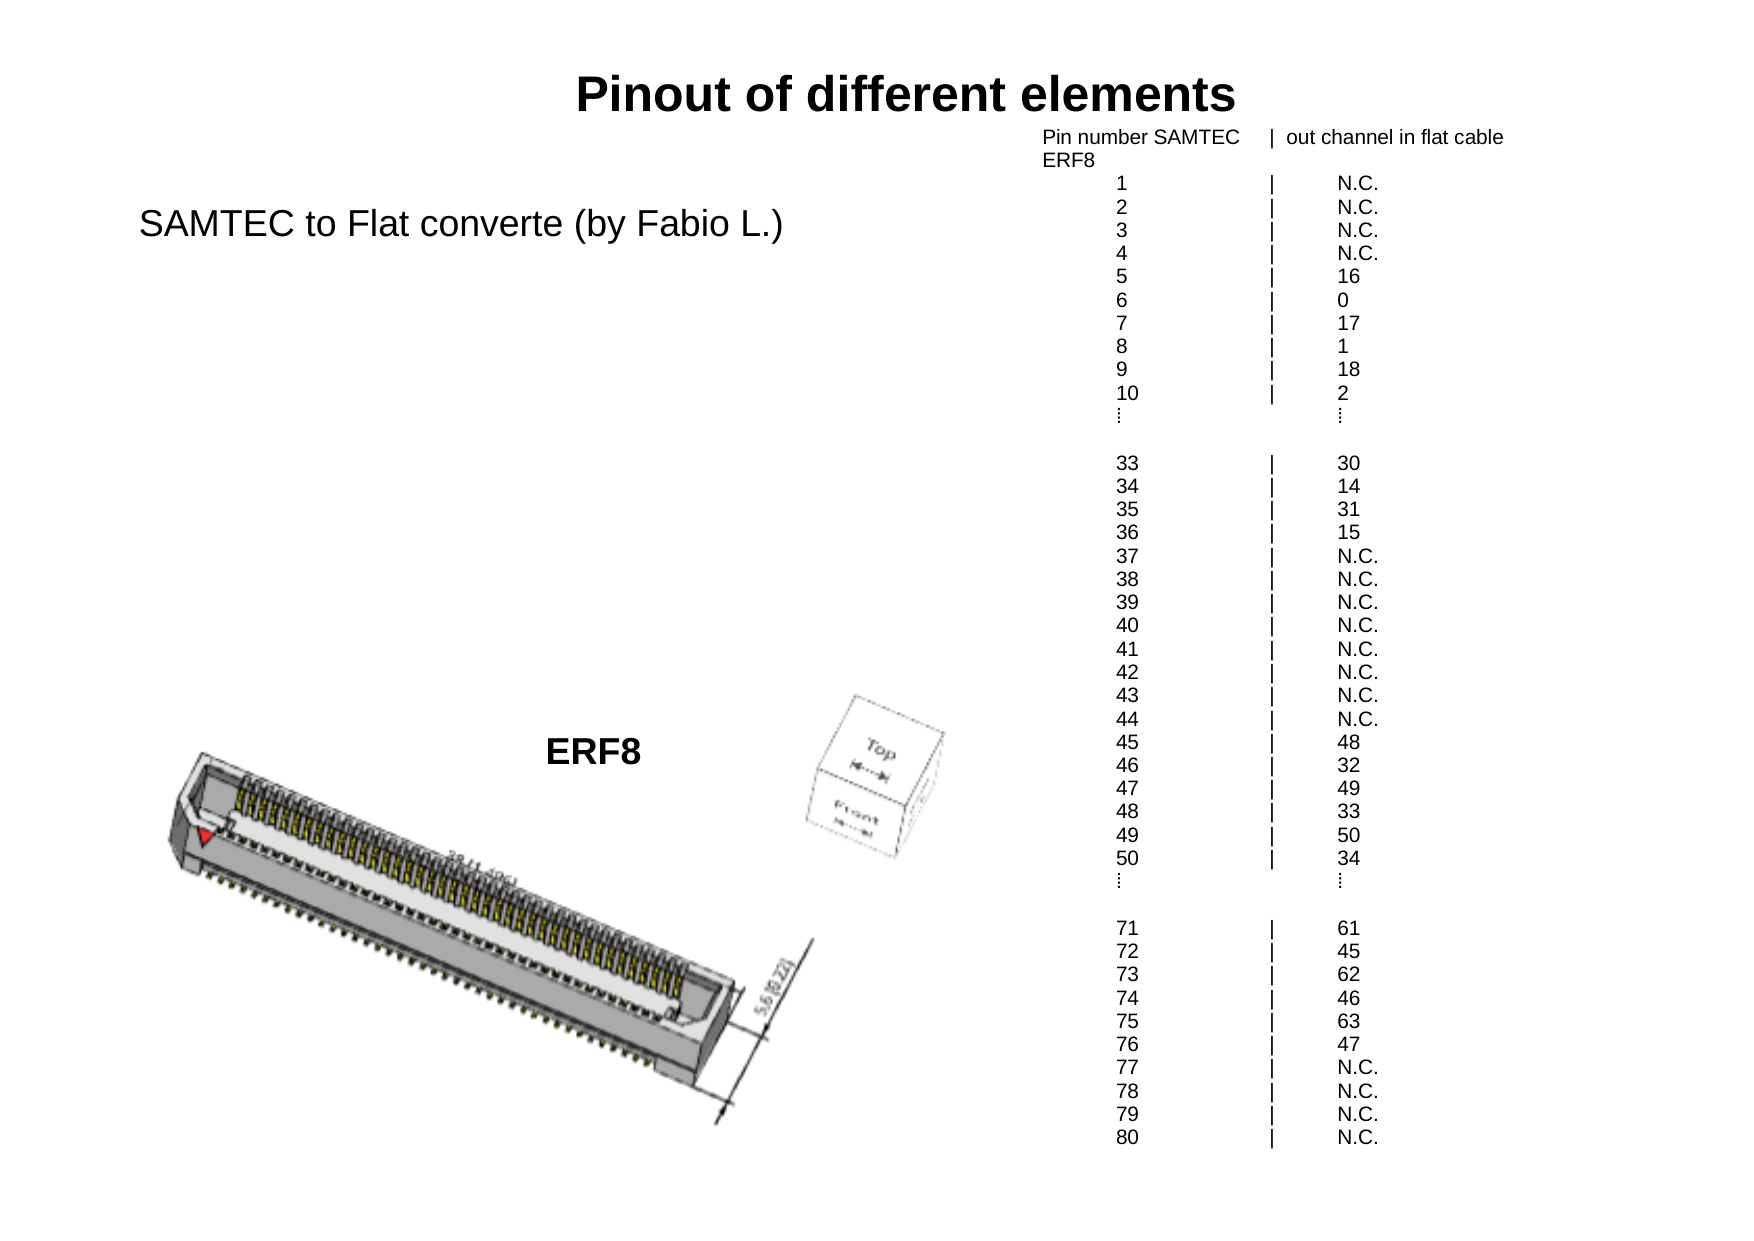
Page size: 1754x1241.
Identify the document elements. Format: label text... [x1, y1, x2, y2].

text_box SAMTEC to Flat converte (by Fabio L.) [124, 194, 922, 252]
picture [108, 661, 969, 1170]
text_box Pinout of different elements [366, 59, 1447, 130]
text_box Pin number SAMTEC | out channel in flat cable ERF8 1 | N.C. 2 | N.C. 3 | N.C. 4 | N.C. 5 | 16 6 | 0 7 | 17 8 | 1 9 | 18 10 | 2 ⁞ ⁞ 33 | 30 34 | 14 35 | 31 36 | 15 37 | N.C. 38 | N.C. 39 | N.C. 40 | N.C. 41 | N.C. 42 | N.C. 43 | N.C. 44 | N.C. 45 | 48 46 | 32 47 | 49 48 | 33 49 | 50 50 | 34 ⁞ ⁞ 71 | 61 72 | 45 73 | 62 74 | 46 75 | 63 76 | 47 77 | N.C. 78 | N.C. 79 | N.C. 80 | N.C. [1027, 118, 1648, 1180]
text_box ERF8 [460, 722, 727, 780]
